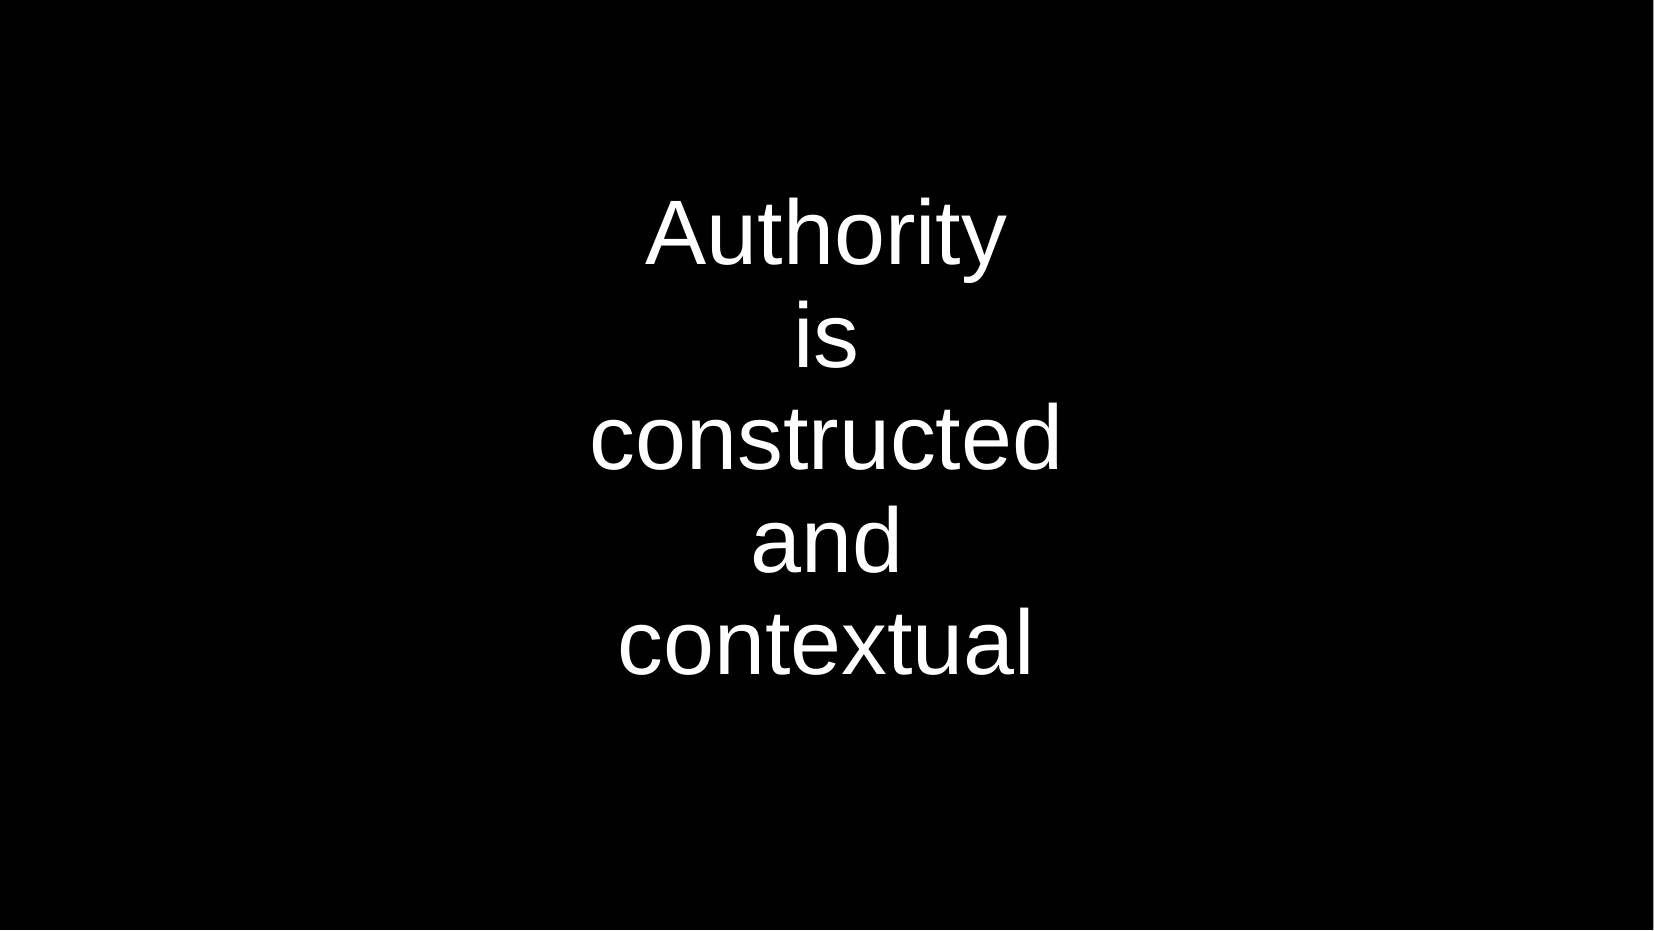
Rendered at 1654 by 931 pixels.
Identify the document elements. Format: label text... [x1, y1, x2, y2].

title Authority is constructed and contextual [82, 37, 1571, 839]
